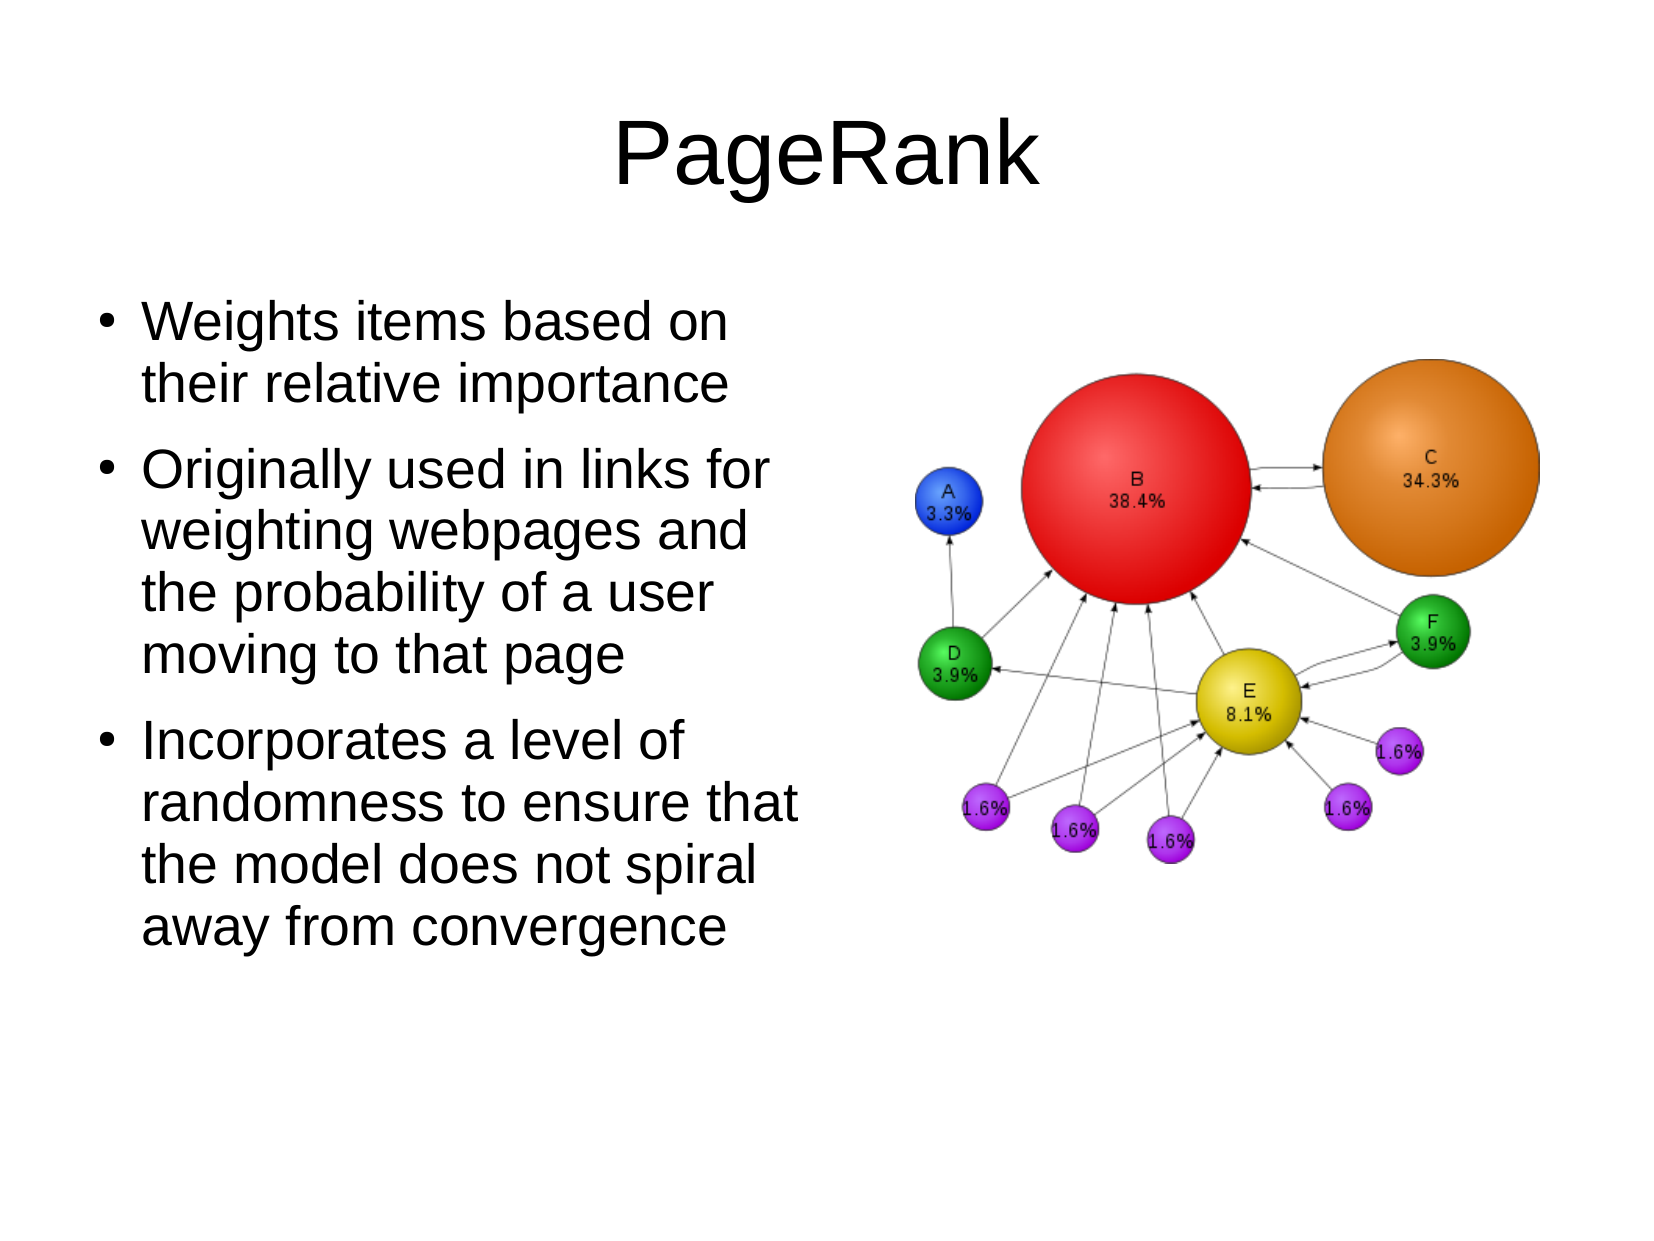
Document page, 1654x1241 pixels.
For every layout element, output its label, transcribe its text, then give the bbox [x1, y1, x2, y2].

list Weights items based on their relative importance Originally used in links for weighting webpages and the probability of a user moving to that page Incorporates a level of randomness to ensure that the model does not spiral away from convergence [82, 290, 809, 1010]
picture [915, 359, 1540, 864]
title PageRank [82, 49, 1571, 257]
